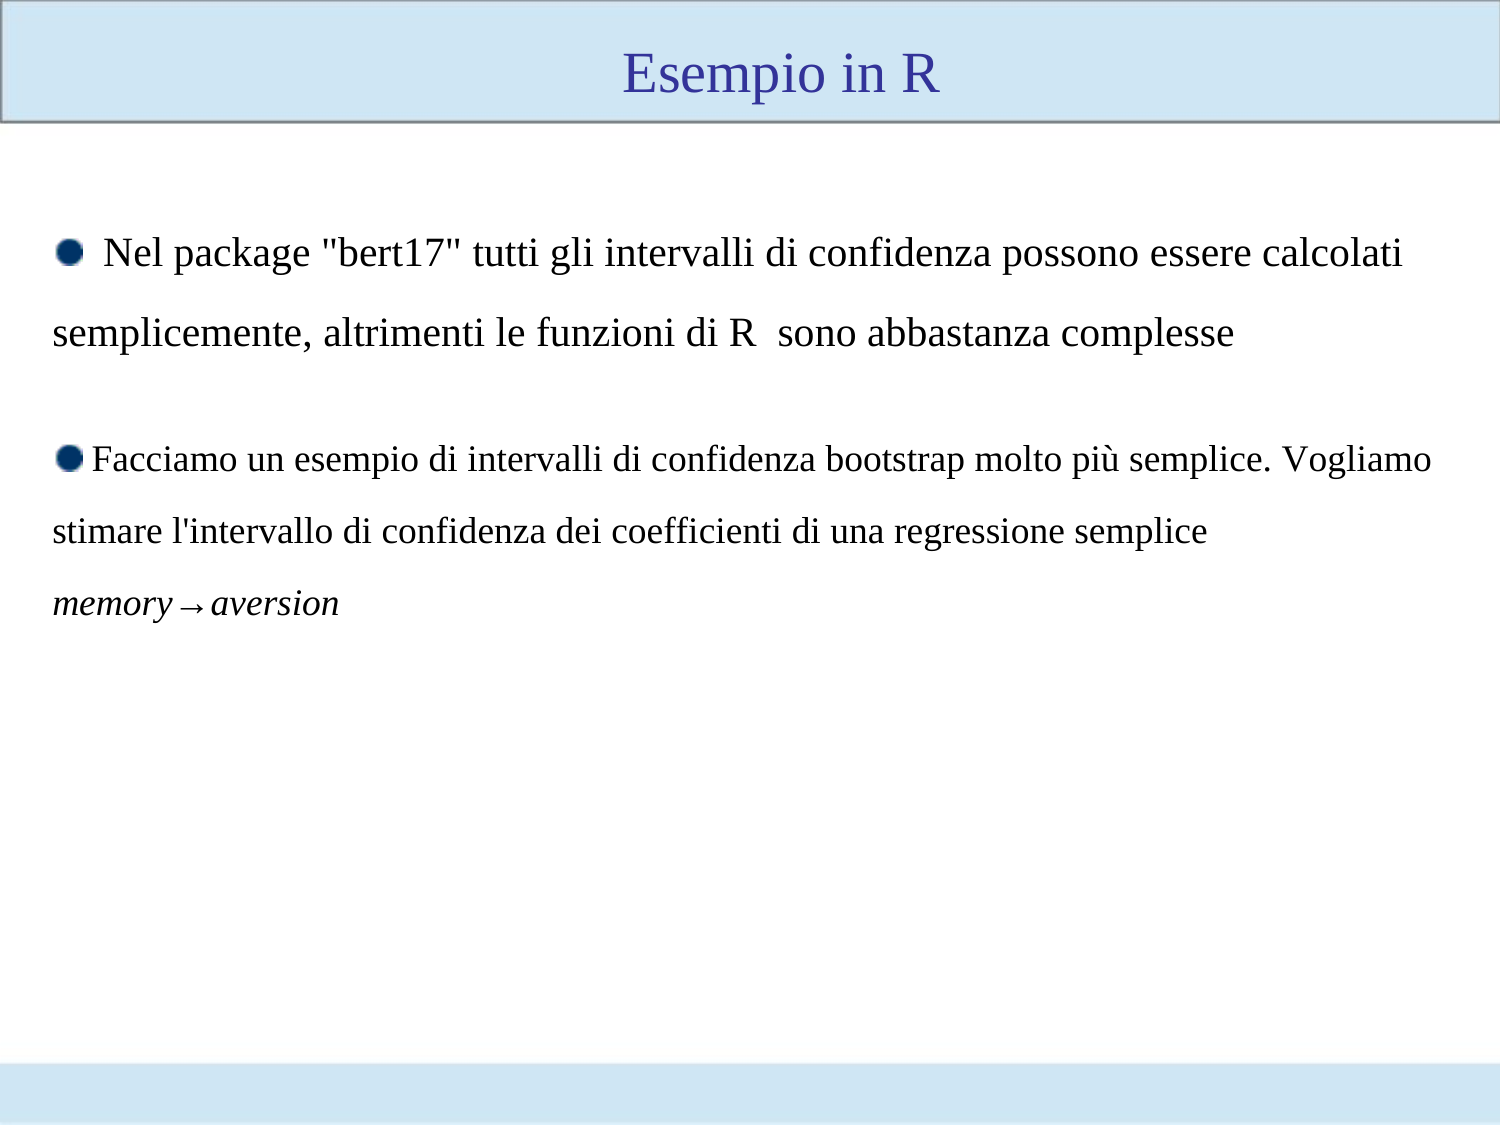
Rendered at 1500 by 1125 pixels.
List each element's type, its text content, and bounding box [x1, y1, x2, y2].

text_box Nel package "bert17" tutti gli intervalli di confidenza possono essere calcolati semplicemente, altrimenti le funzioni di R sono abbastanza complesse Facciamo un esempio di intervalli di confidenza bootstrap molto più semplice. Vogliamo stimare l'intervallo di confidenza dei coefficienti di una regressione semplice memory→aversion [37, 187, 1463, 755]
picture [0, 0, 1500, 1125]
title Esempio in R [249, 21, 1313, 117]
